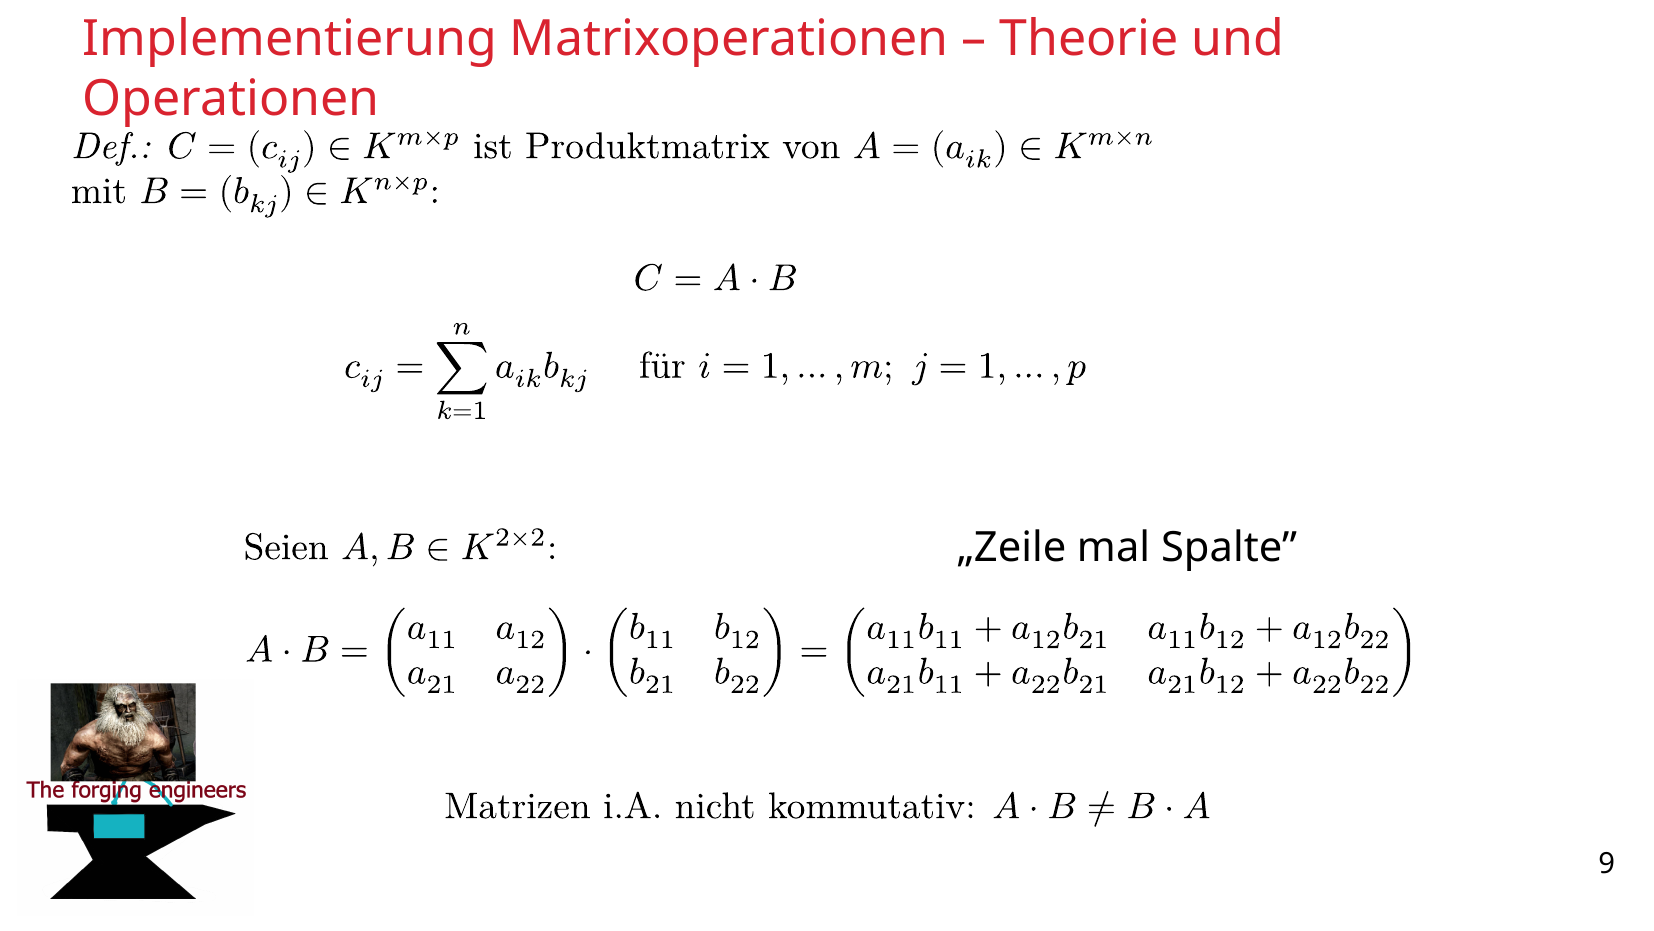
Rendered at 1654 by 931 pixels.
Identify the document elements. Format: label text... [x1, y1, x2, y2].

picture [70, 130, 1152, 420]
picture [17, 528, 1411, 916]
title Implementierung Matrixoperationen – Theorie und Operationen [82, 37, 1571, 95]
text_box „Zeile mal Spalte” [956, 519, 1300, 579]
picture [444, 791, 1210, 827]
